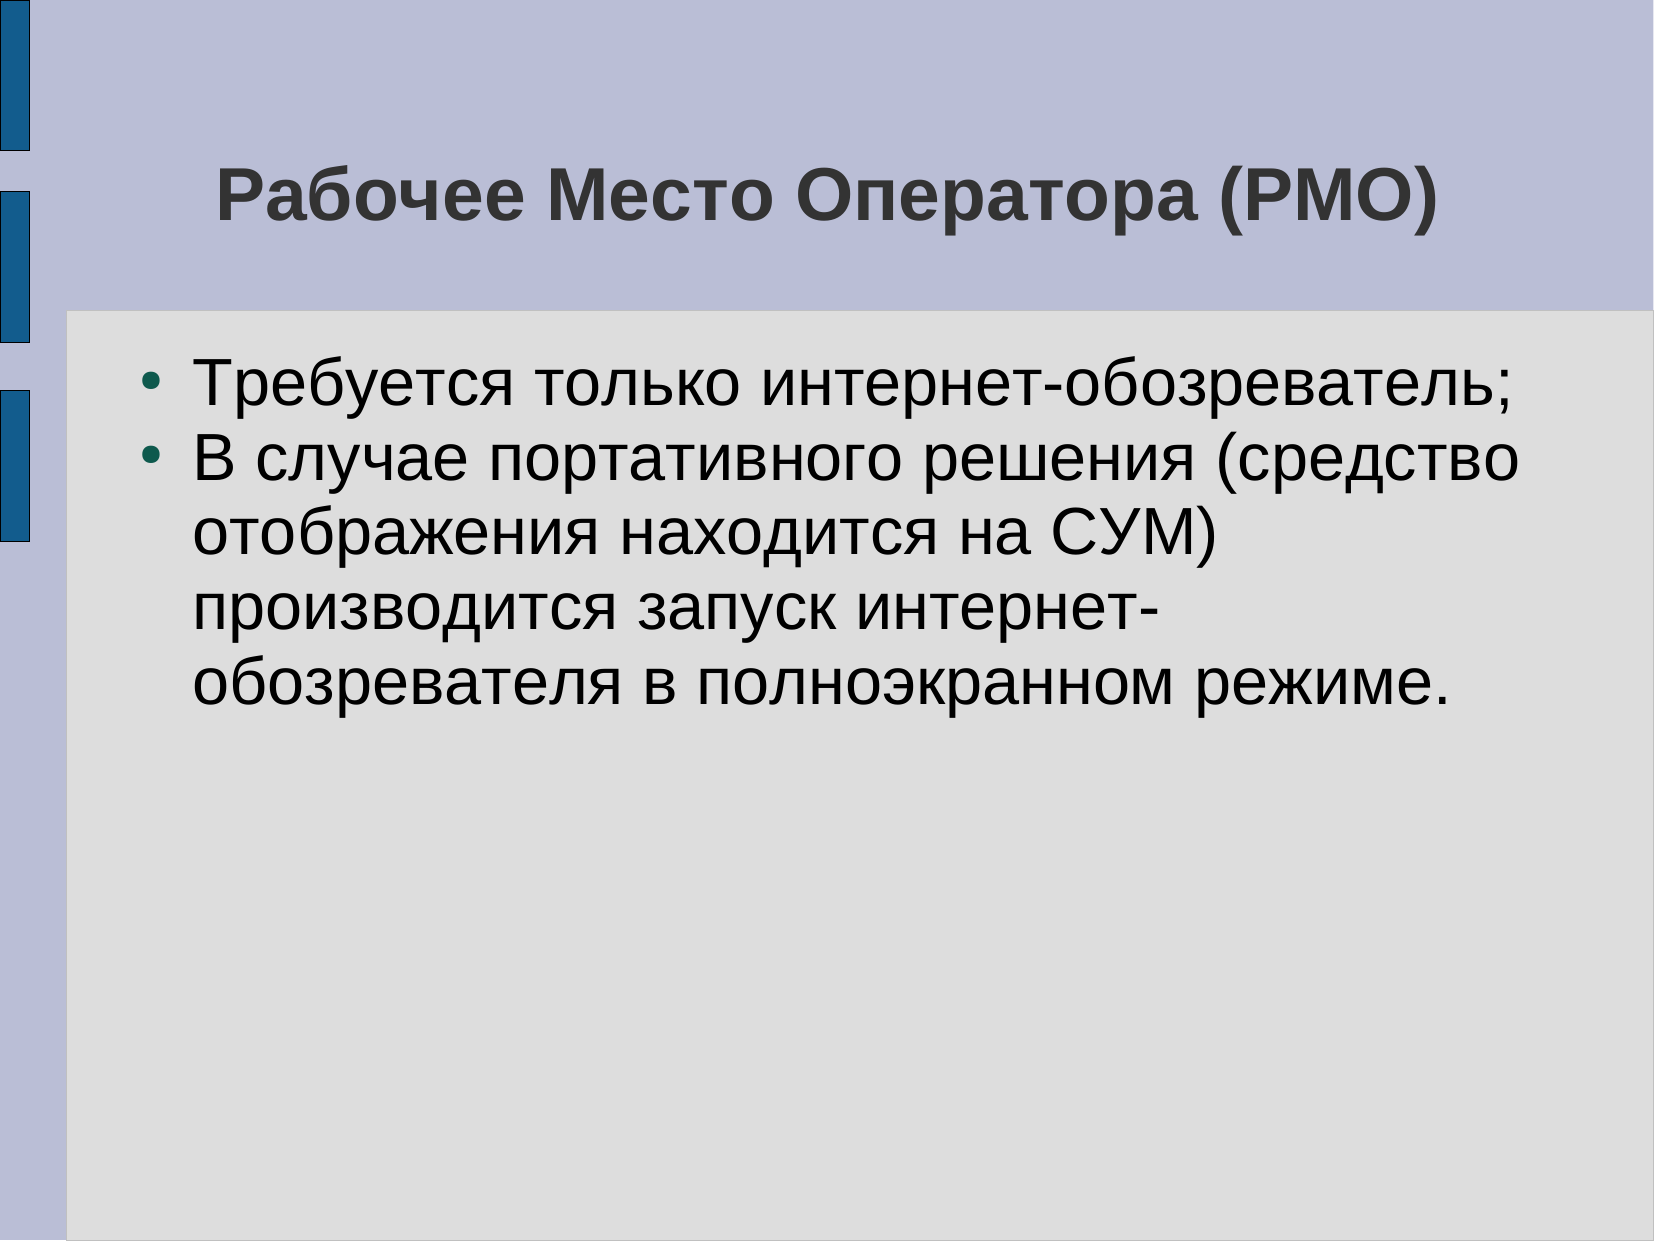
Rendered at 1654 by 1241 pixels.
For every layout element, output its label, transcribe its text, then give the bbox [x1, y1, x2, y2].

title Рабочее Место Оператора (РМО) [121, 91, 1534, 299]
list Требуется только интернет-обозреватель; В случае портативного решения (средство отображения находится на СУМ) производится запуск интернет-обозревателя в полноэкранном режиме. [121, 344, 1534, 1164]
